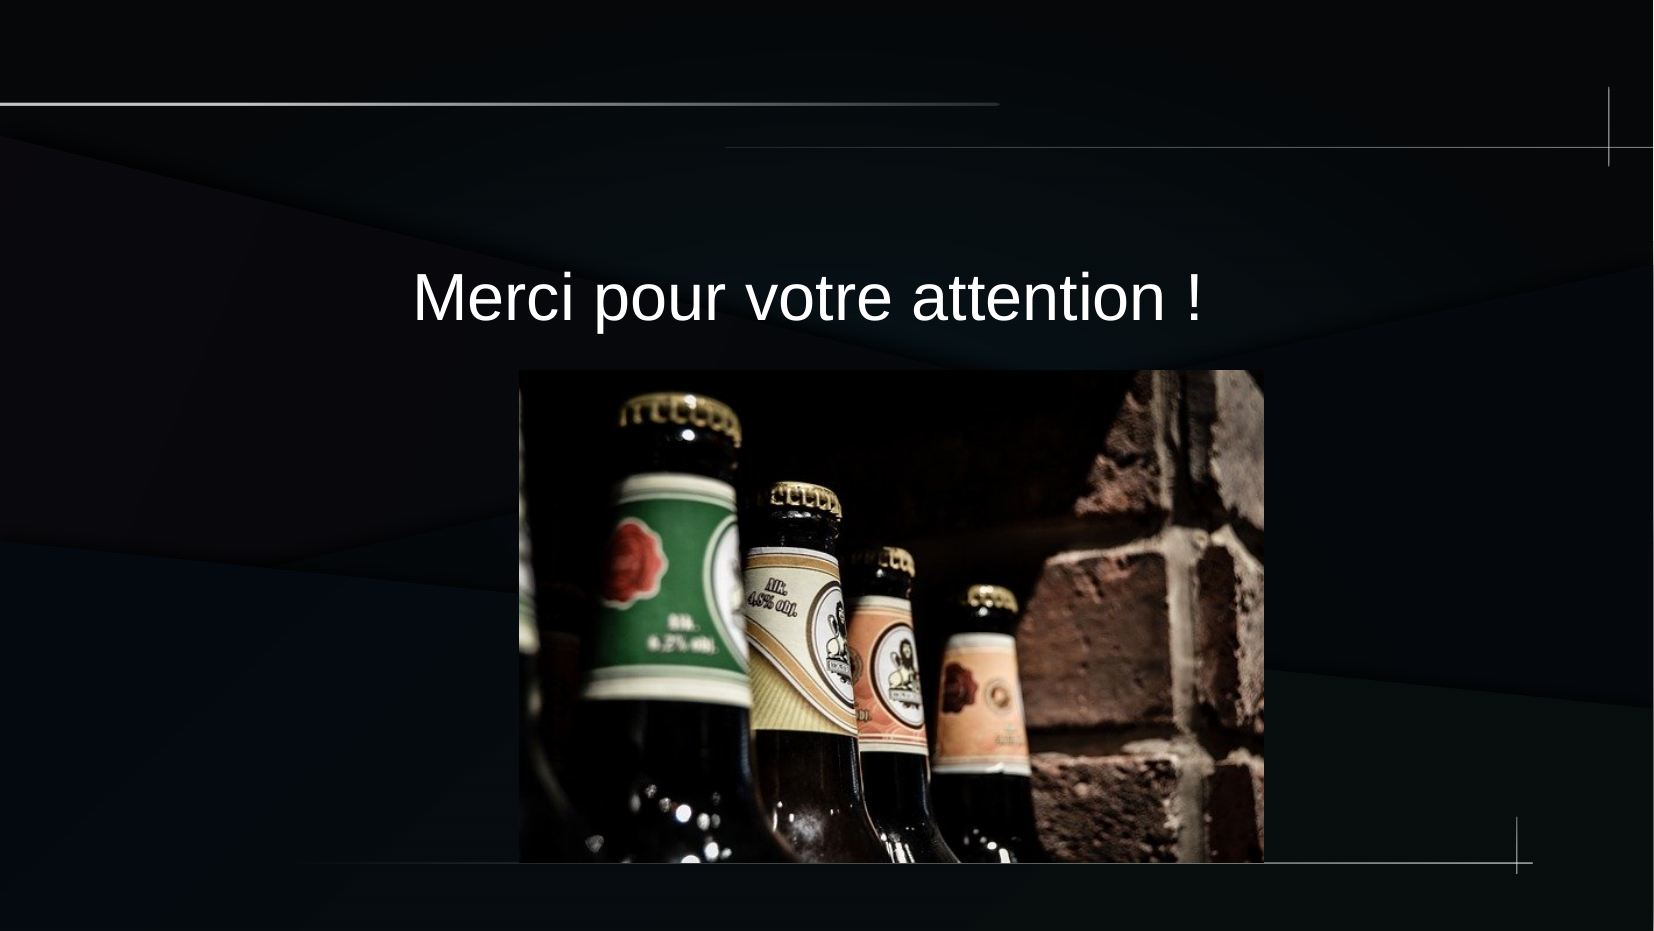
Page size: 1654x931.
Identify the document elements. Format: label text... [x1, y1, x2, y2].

picture [0, 0, 1654, 931]
subtitle Merci pour votre attention ! [35, 50, 1601, 544]
